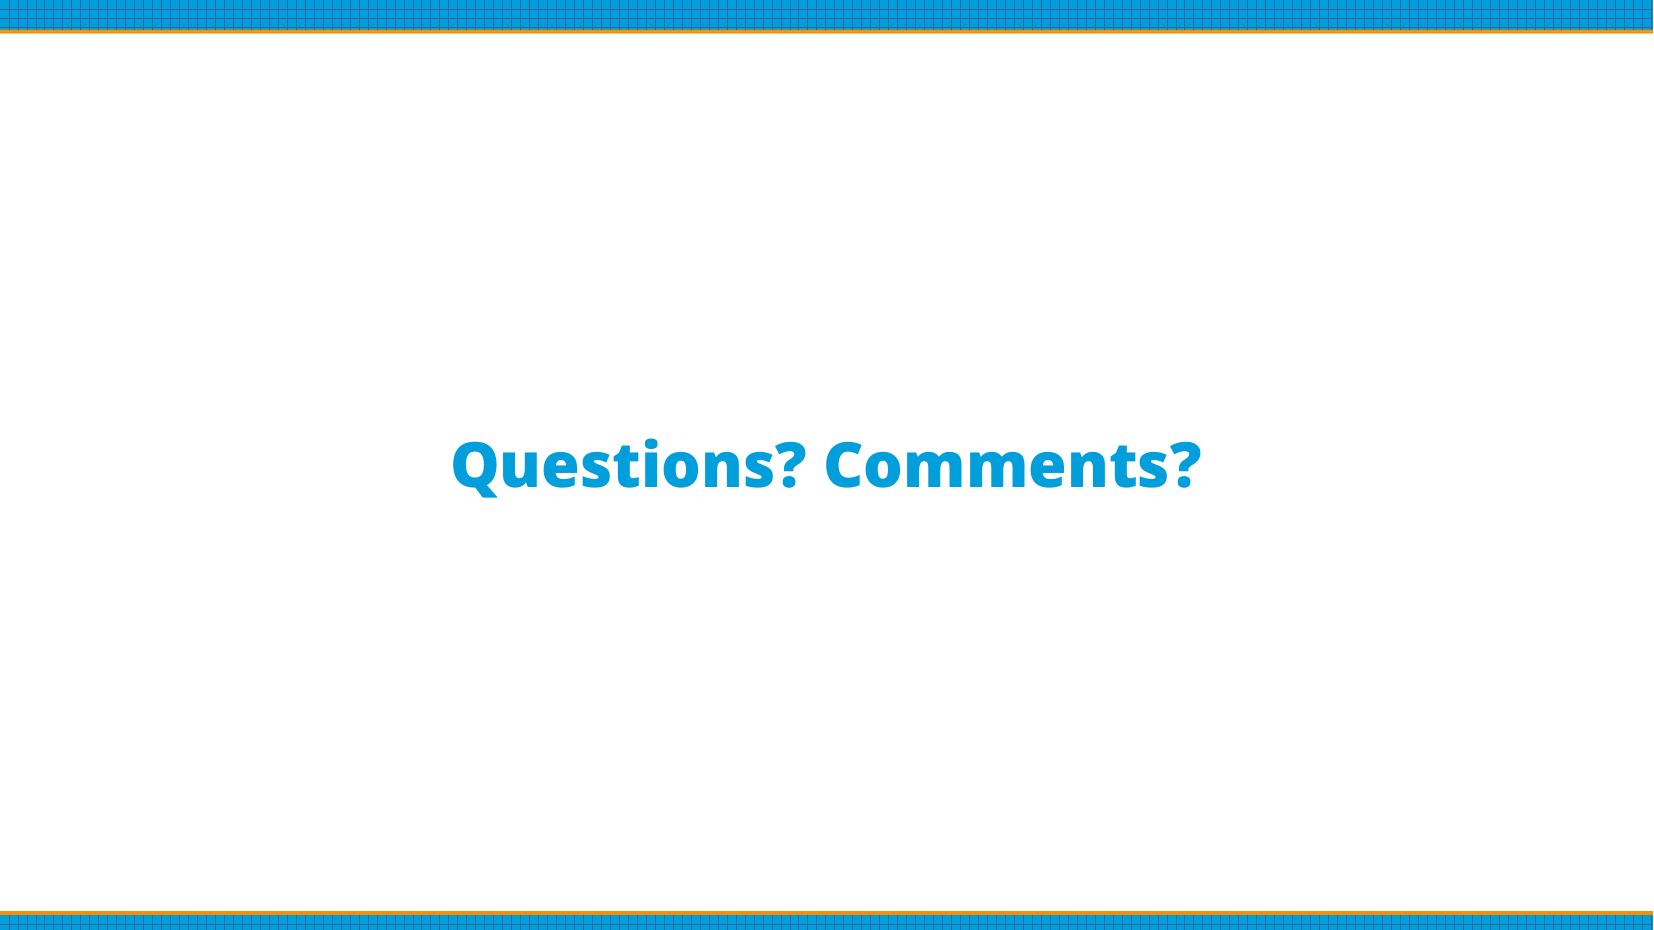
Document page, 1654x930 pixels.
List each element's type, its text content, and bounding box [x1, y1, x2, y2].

subtitle Questions? Comments? [82, 103, 1571, 824]
